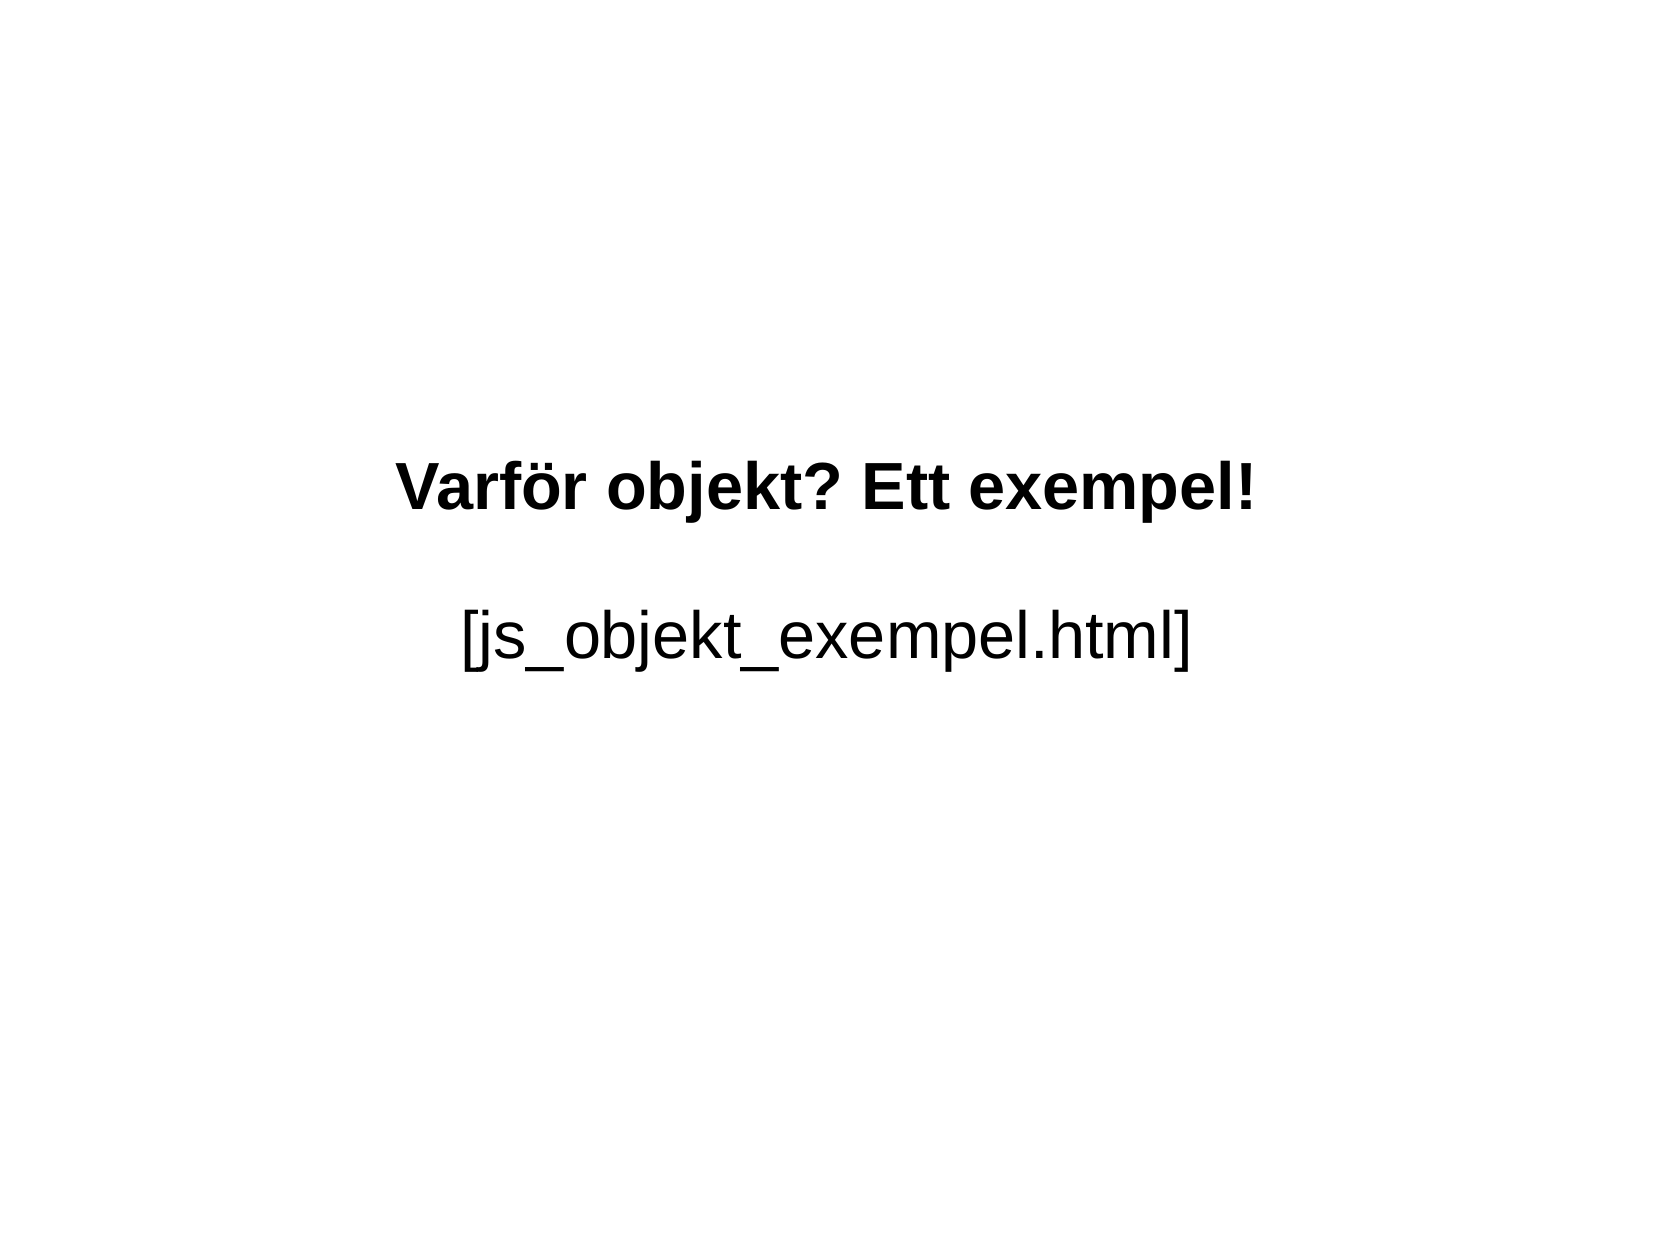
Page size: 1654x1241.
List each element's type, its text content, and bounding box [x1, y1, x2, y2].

subtitle Varför objekt? Ett exempel! [js_objekt_exempel.html] [330, 448, 1323, 1197]
